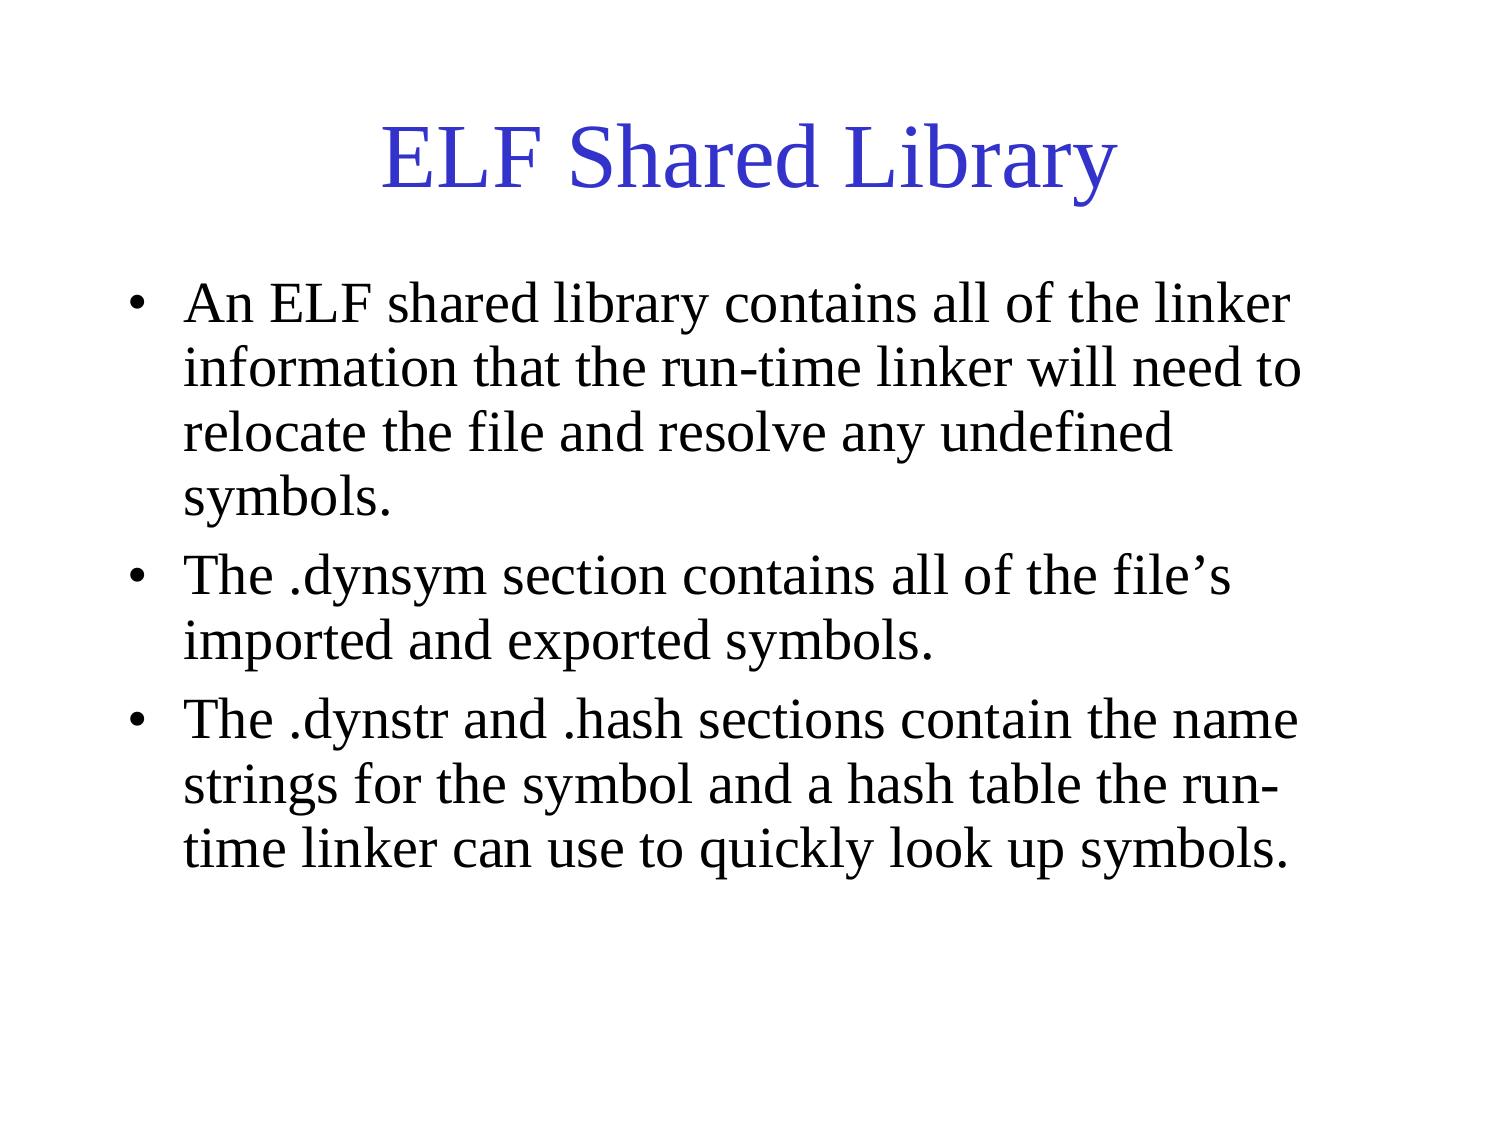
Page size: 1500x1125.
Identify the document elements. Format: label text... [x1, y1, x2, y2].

list An ELF shared library contains all of the linker information that the run-time linker will need to relocate the file and resolve any undefined symbols. The .dynsym section contains all of the file’s imported and exported symbols. The .dynstr and .hash sections contain the name strings for the symbol and a hash table the run-time linker can use to quickly look up symbols. [112, 262, 1388, 938]
title ELF Shared Library [112, 62, 1388, 250]
